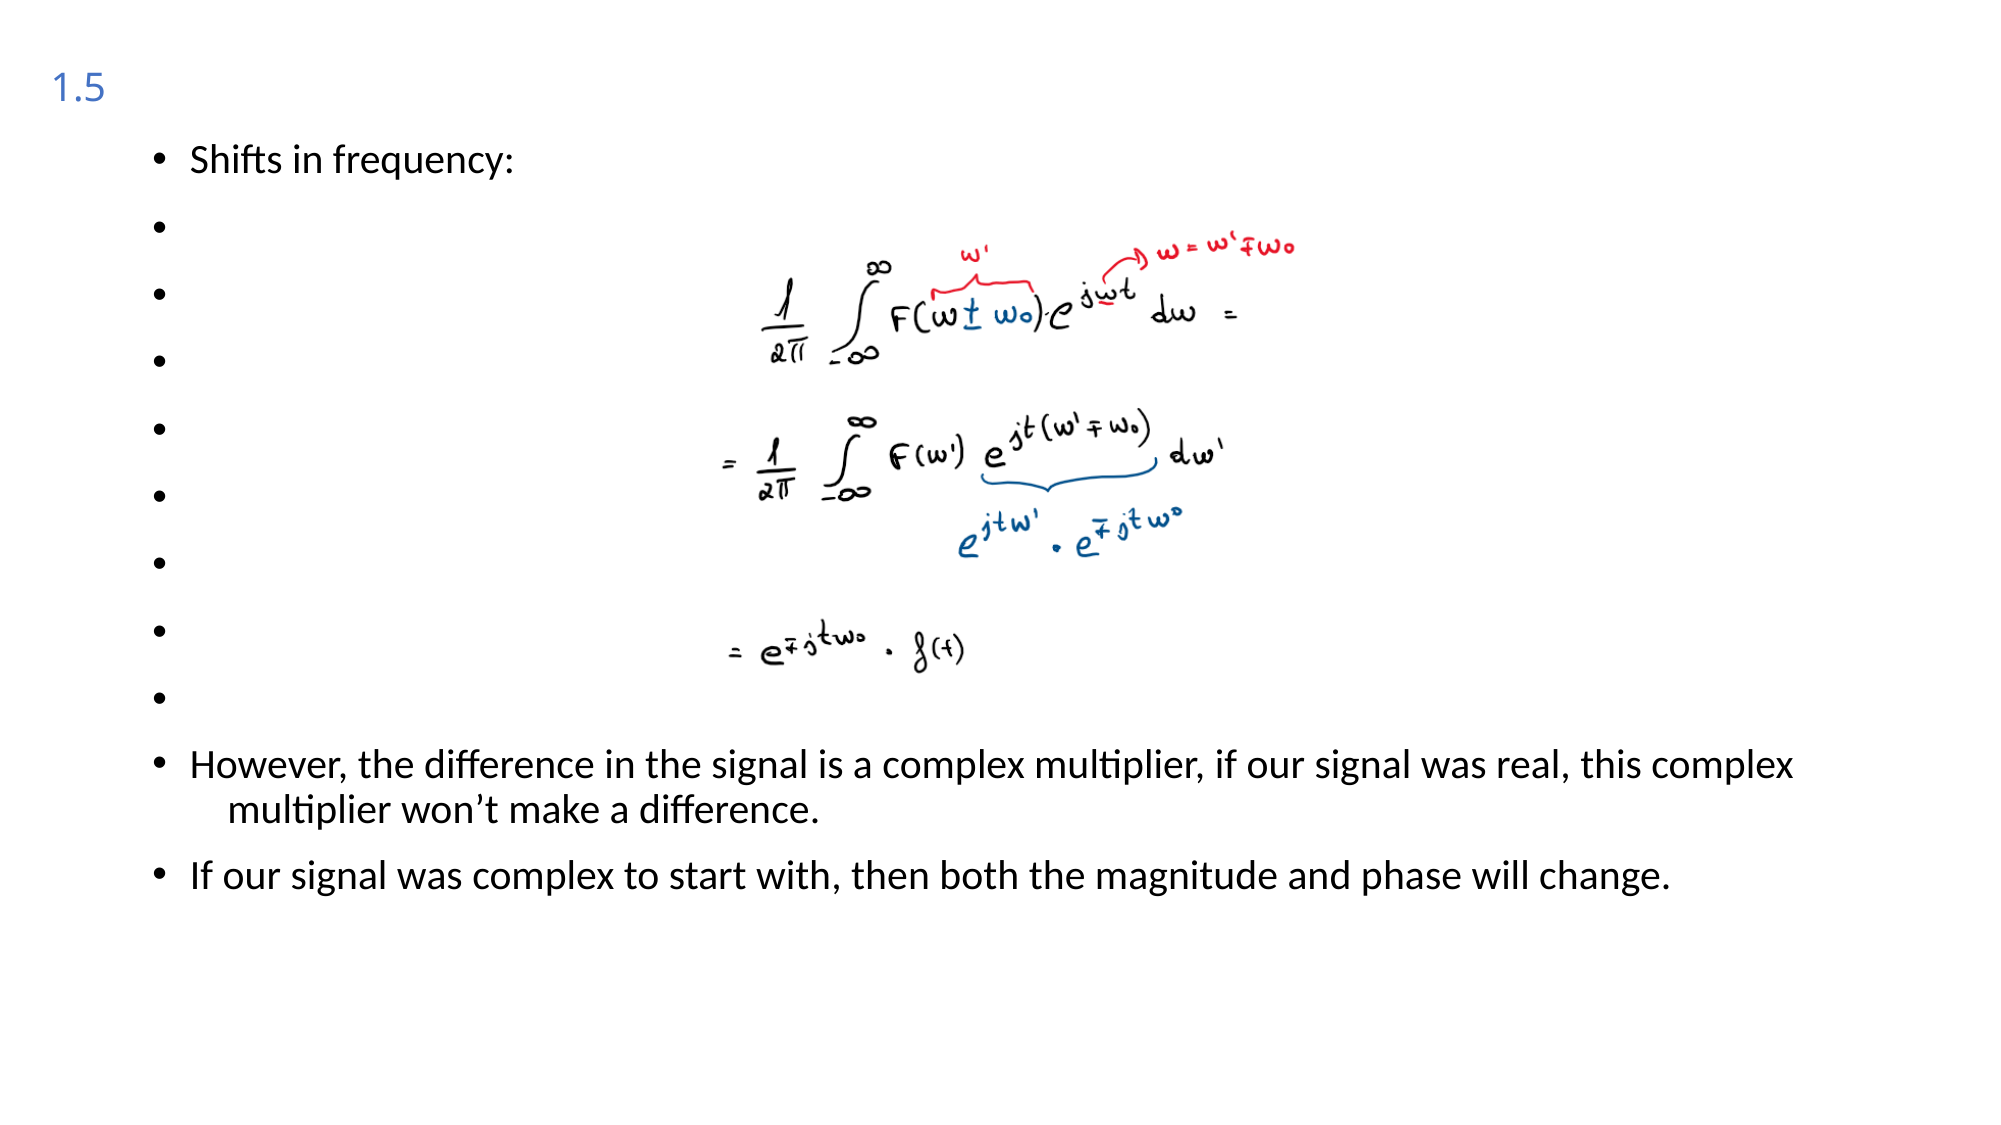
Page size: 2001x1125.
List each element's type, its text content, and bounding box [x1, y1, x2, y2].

text_box 1.5 [35, 46, 129, 131]
picture [687, 215, 1313, 688]
list Shifts in frequency: However, the difference in the signal is a complex multiplier, if our signal was real, this complex multiplier won’t make a difference. If our signal was complex to start with, then both the magnitude and phase will change. [137, 130, 1863, 1049]
